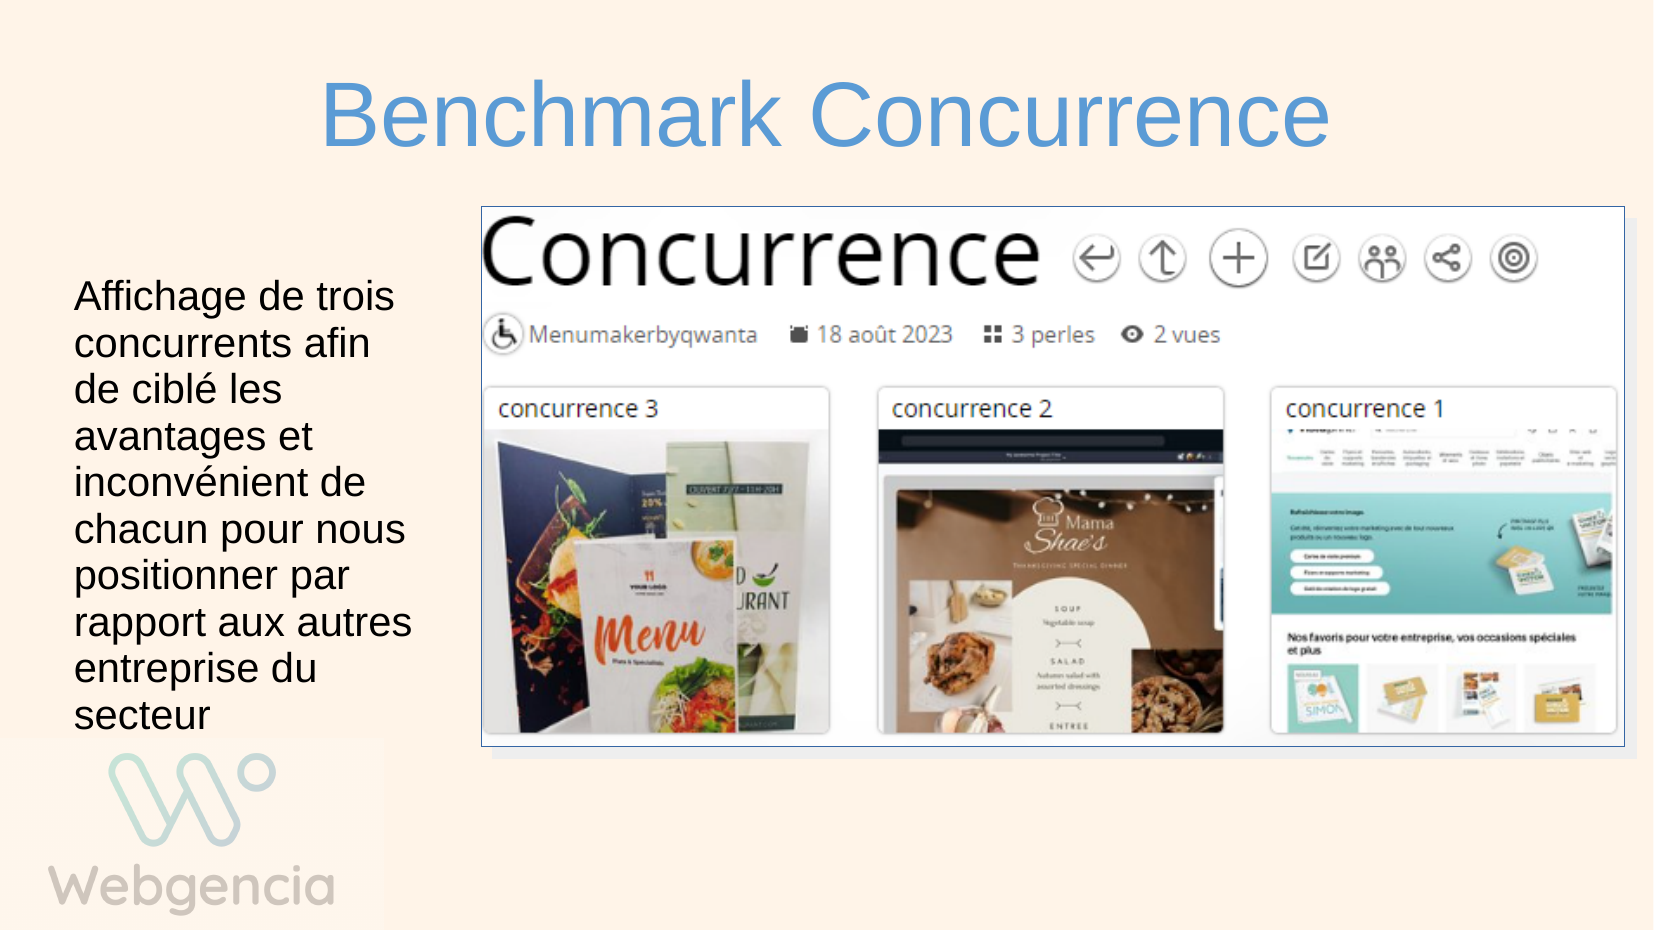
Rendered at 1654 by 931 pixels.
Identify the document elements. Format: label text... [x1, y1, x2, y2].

title Benchmark Concurrence [82, 37, 1571, 193]
text_box Affichage de trois concurrents afin de ciblé les avantages et inconvénient de chacun pour nous positionner par rapport aux autres entreprise du secteur [59, 265, 443, 746]
picture [481, 206, 1625, 747]
picture [0, 738, 384, 931]
